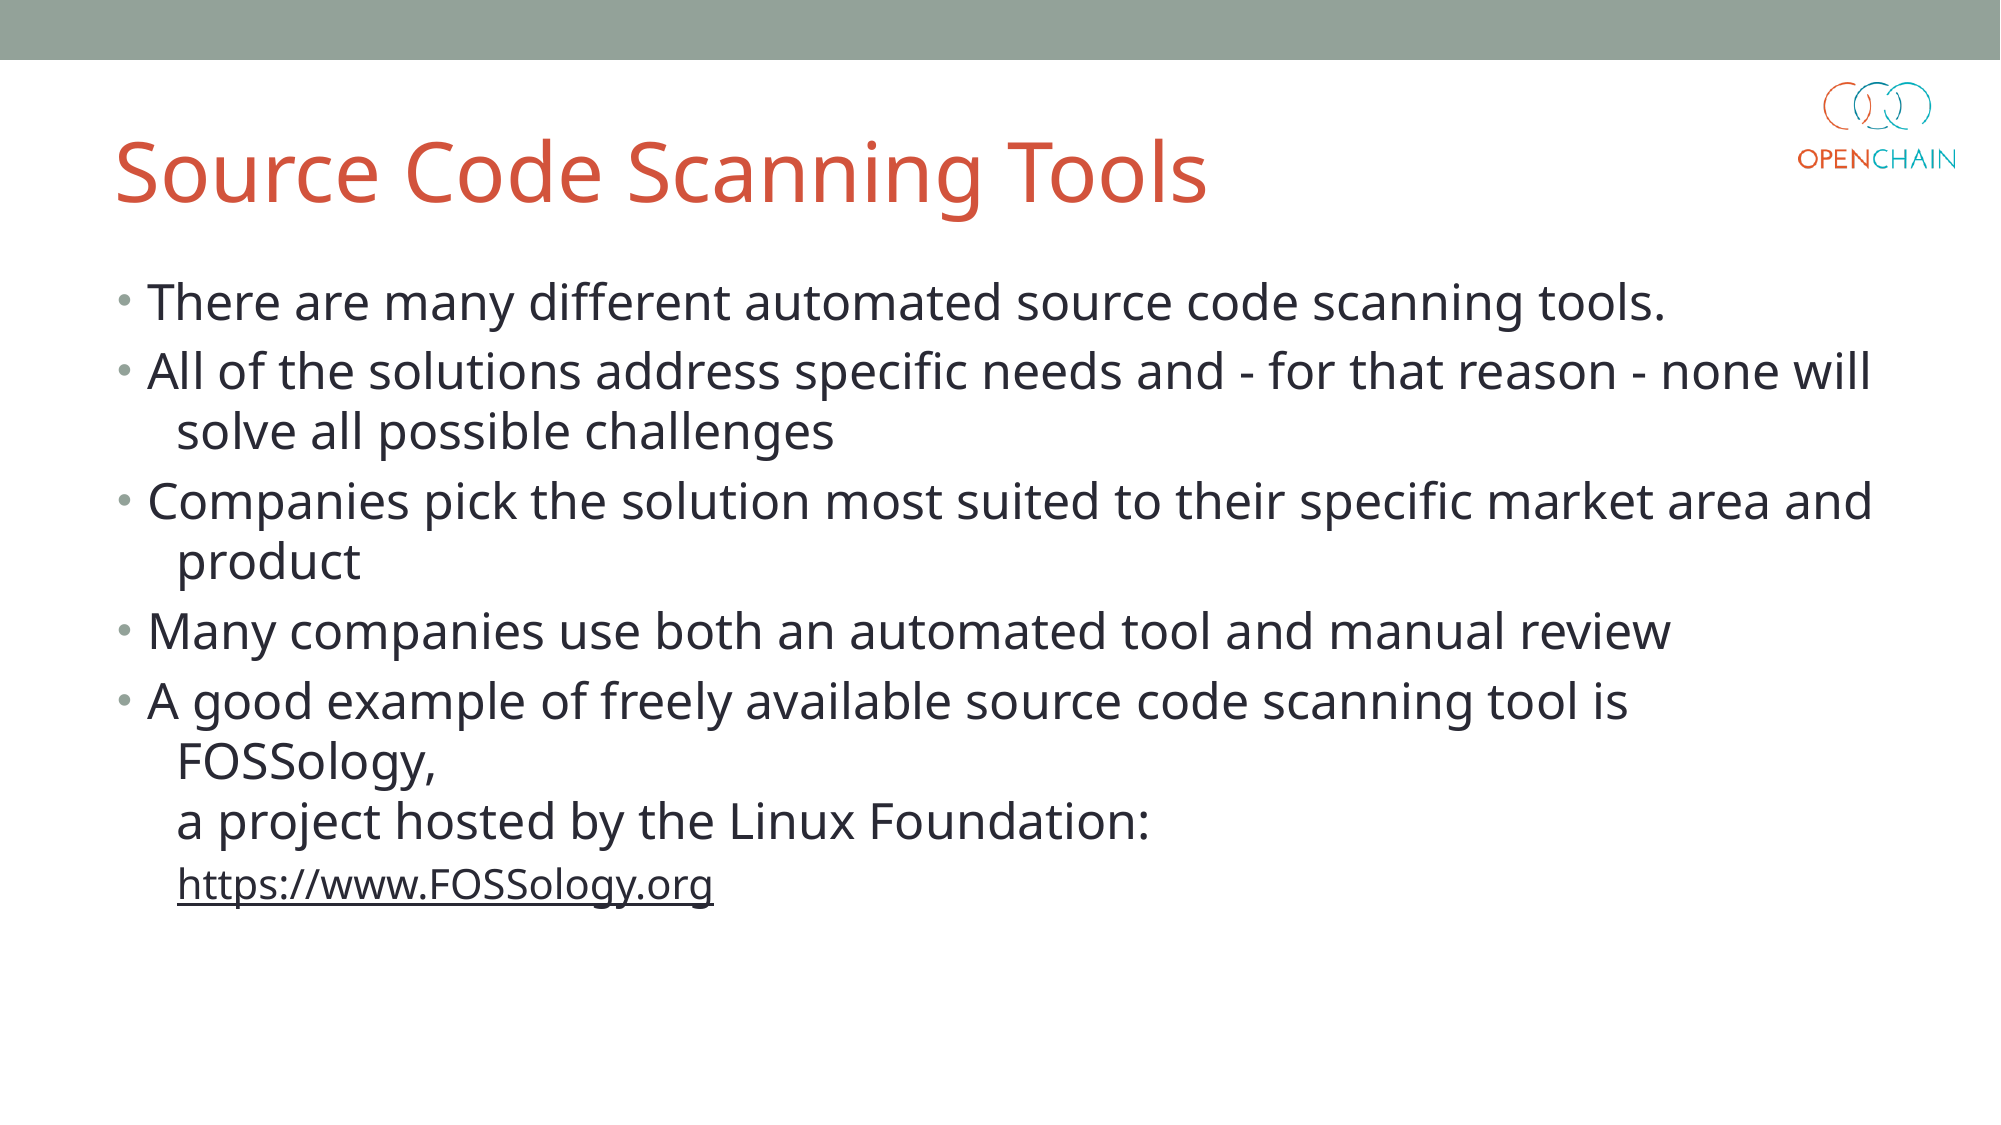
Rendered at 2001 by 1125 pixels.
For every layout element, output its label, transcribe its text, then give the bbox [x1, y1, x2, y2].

text_box There are many different automated source code scanning tools. All of the solutions address specific needs and - for that reason - none will solve all possible challenges Companies pick the solution most suited to their specific market area and product Many companies use both an automated tool and manual review A good example of freely available source code scanning tool is FOSSology, a project hosted by the Linux Foundation: https://www.FOSSology.org [102, 262, 1898, 1075]
text_box Source Code Scanning Tools [100, 88, 1900, 250]
